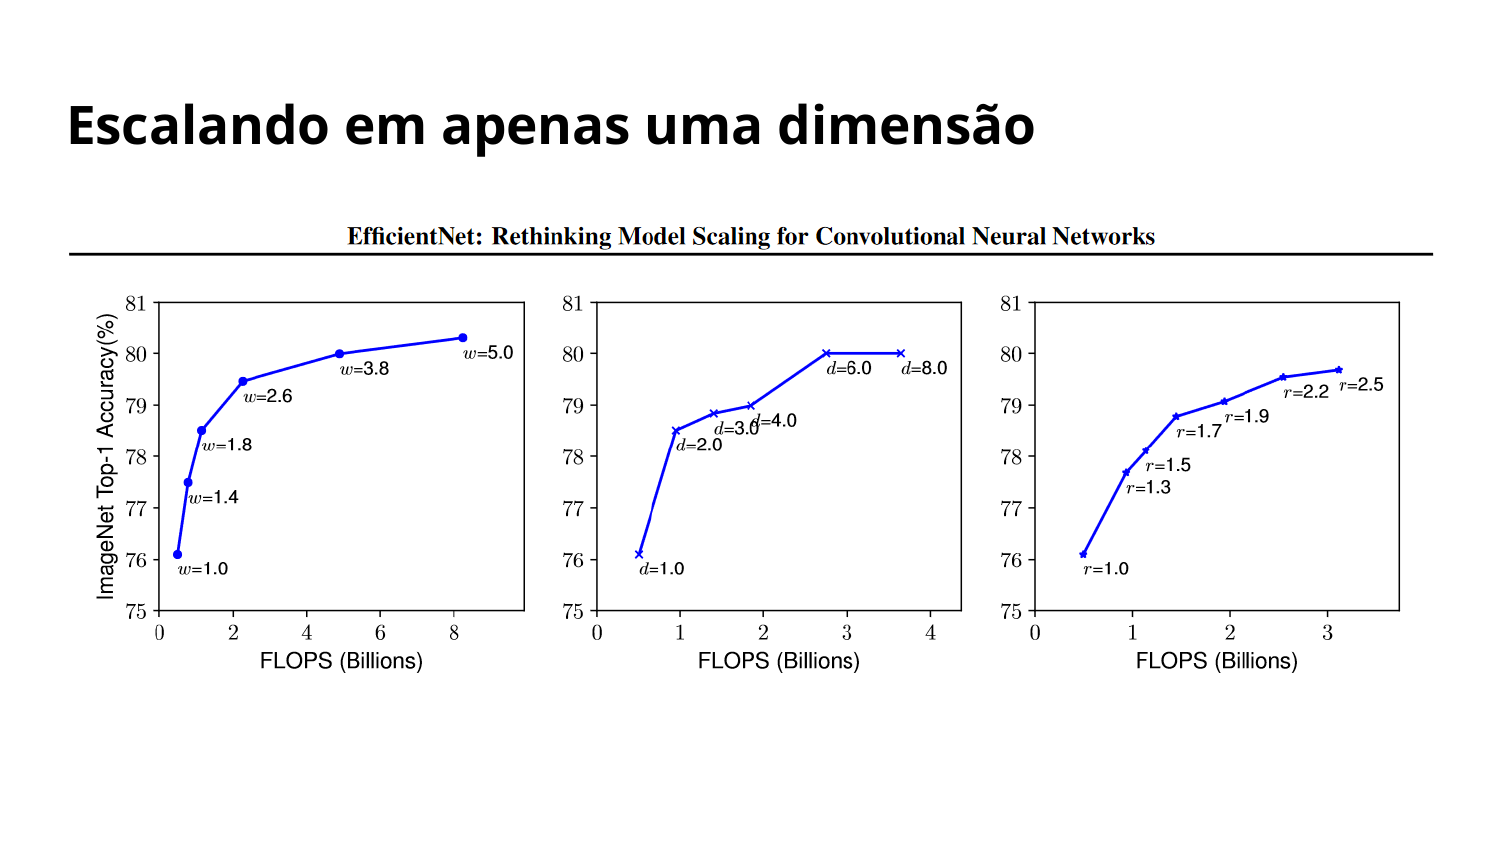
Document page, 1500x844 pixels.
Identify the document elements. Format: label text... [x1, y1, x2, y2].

picture [58, 212, 1442, 684]
title Escalando em apenas uma dimensão [51, 72, 1449, 176]
